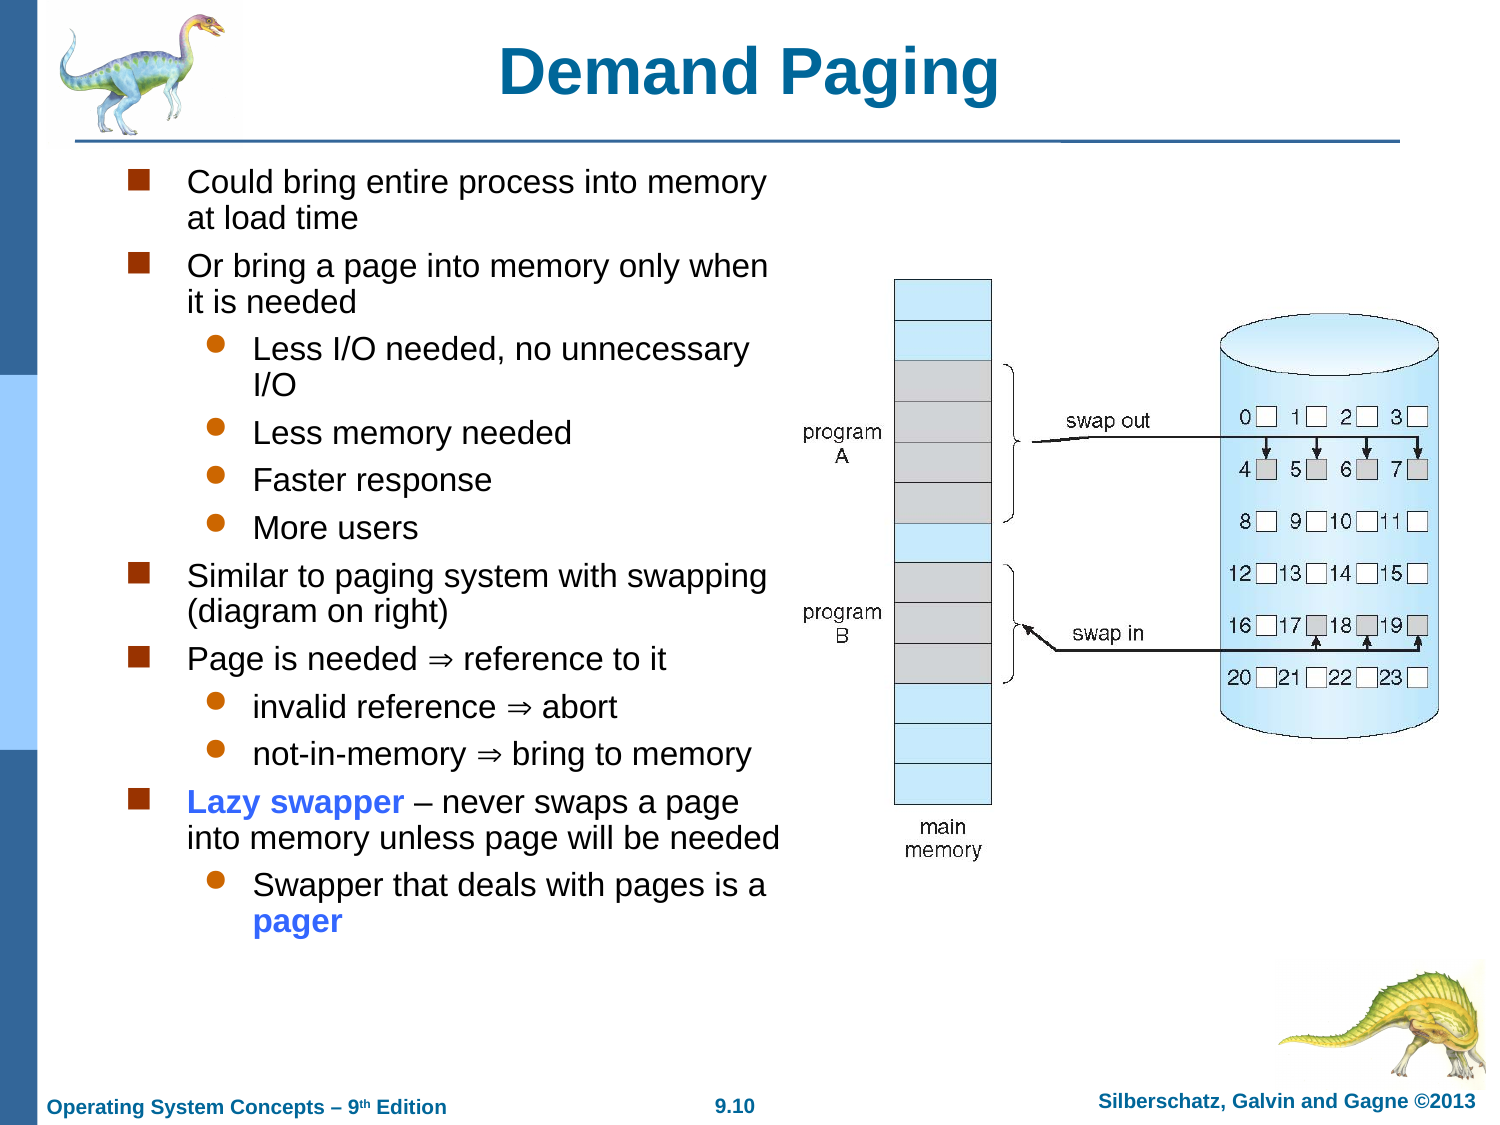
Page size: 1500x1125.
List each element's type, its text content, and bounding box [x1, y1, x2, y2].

picture [46, 0, 243, 149]
picture [802, 279, 1439, 862]
list Could bring entire process into memory at load time Or bring a page into memory only when it is needed Less I/O needed, no unnecessary I/O Less memory needed Faster response More users Similar to paging system with swapping (diagram on right) Page is needed  reference to it invalid reference  abort not-in-memory  bring to memory Lazy swapper – never swaps a page into memory unless page will be needed Swapper that deals with pages is a pager [115, 157, 803, 1036]
title Demand Paging [75, 20, 1425, 116]
picture [1275, 959, 1486, 1090]
